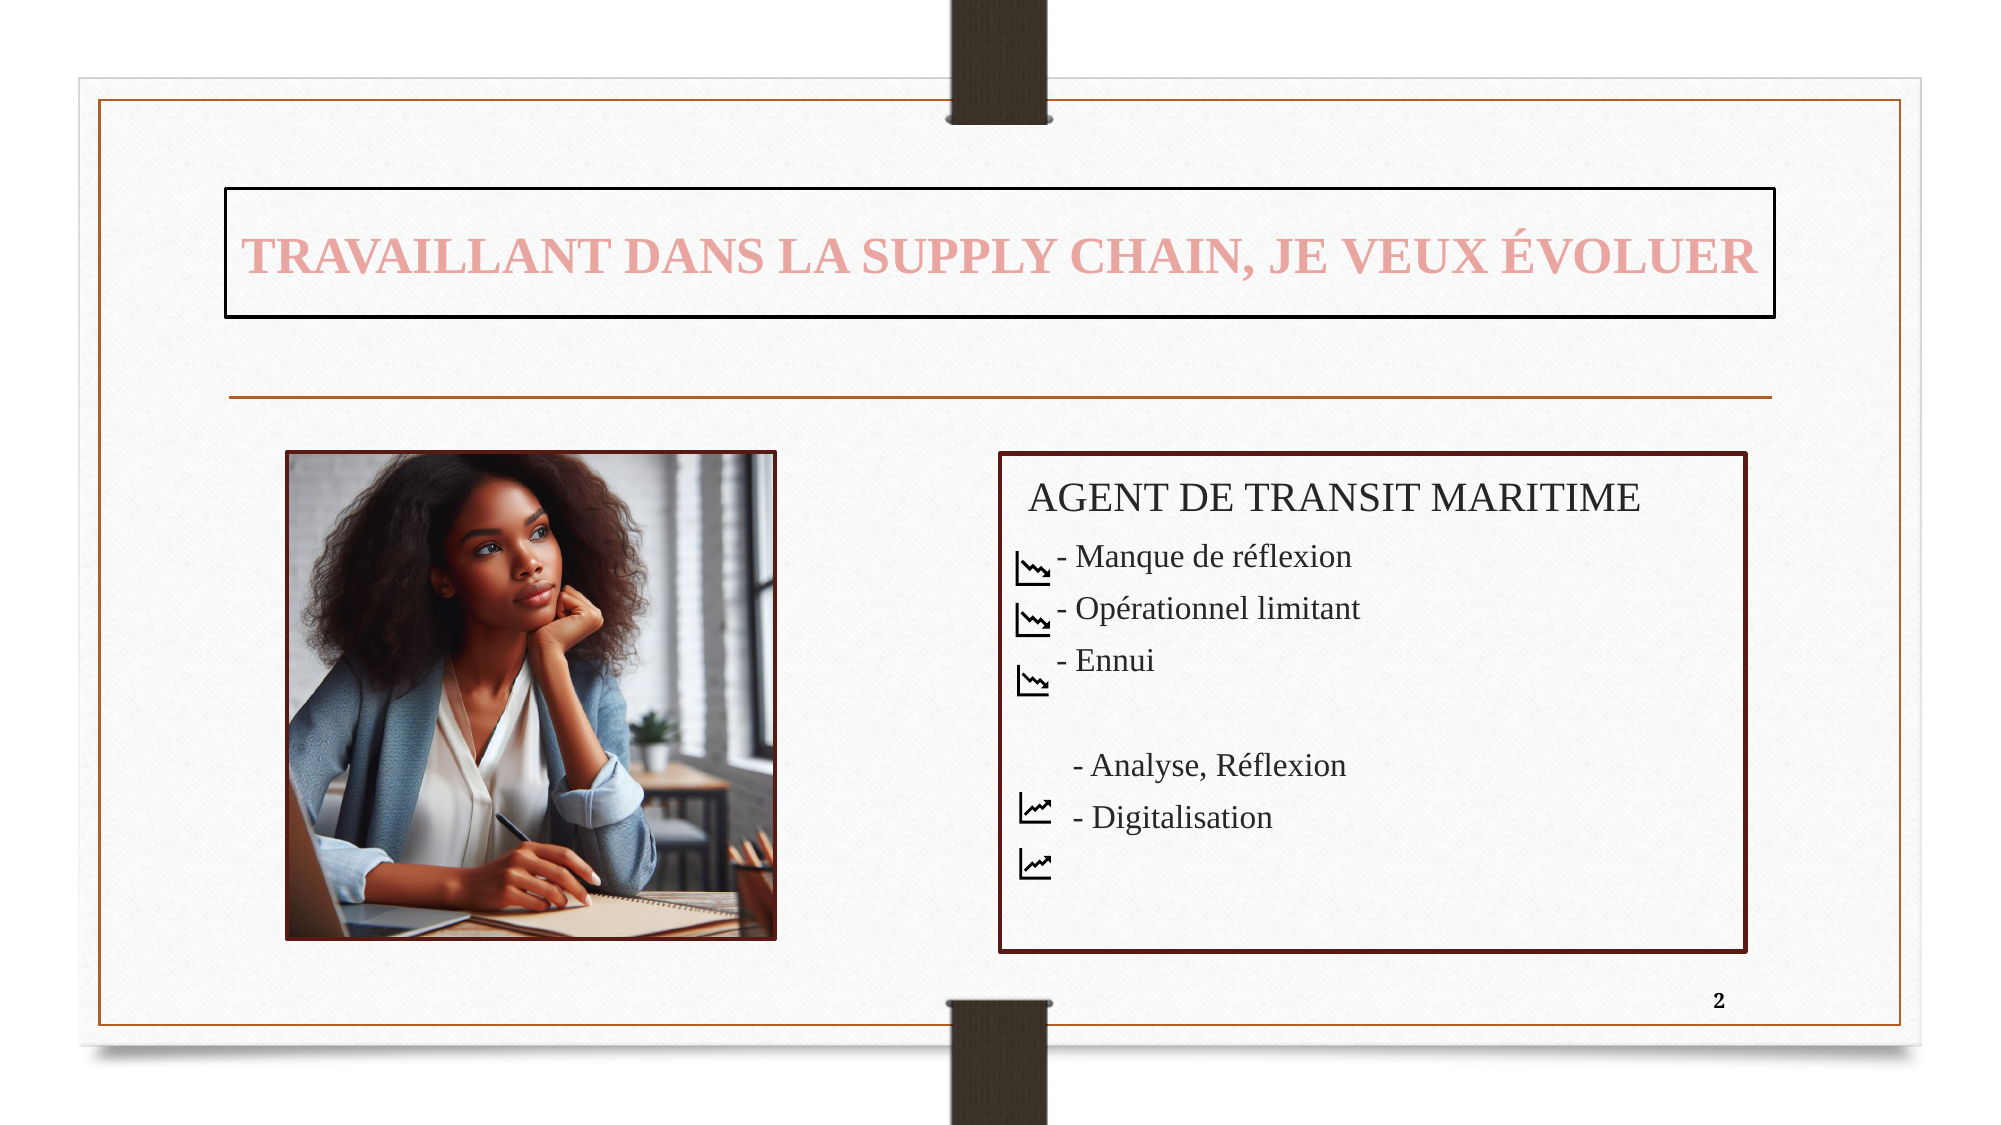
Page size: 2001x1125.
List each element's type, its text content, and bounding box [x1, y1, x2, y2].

text_box [1019, 792, 1051, 824]
text_box ‹N°› [1698, 979, 1788, 1026]
text_box [1020, 559, 1051, 578]
list AGENT DE TRANSIT MARITIME - Manque de réflexion - Opérationnel limitant - Ennui - Analyse, Réflexion - Digitalisation [999, 453, 1746, 952]
picture [289, 453, 773, 937]
text_box [1021, 672, 1049, 689]
text_box [1019, 848, 1051, 880]
text_box [1017, 664, 1049, 697]
text_box [1020, 611, 1050, 629]
text_box [1015, 602, 1051, 638]
title TRAVAILLANT DANS LA SUPPLY CHAIN, JE VEUX ÉVOLUER [225, 188, 1775, 318]
text_box [1015, 551, 1051, 586]
